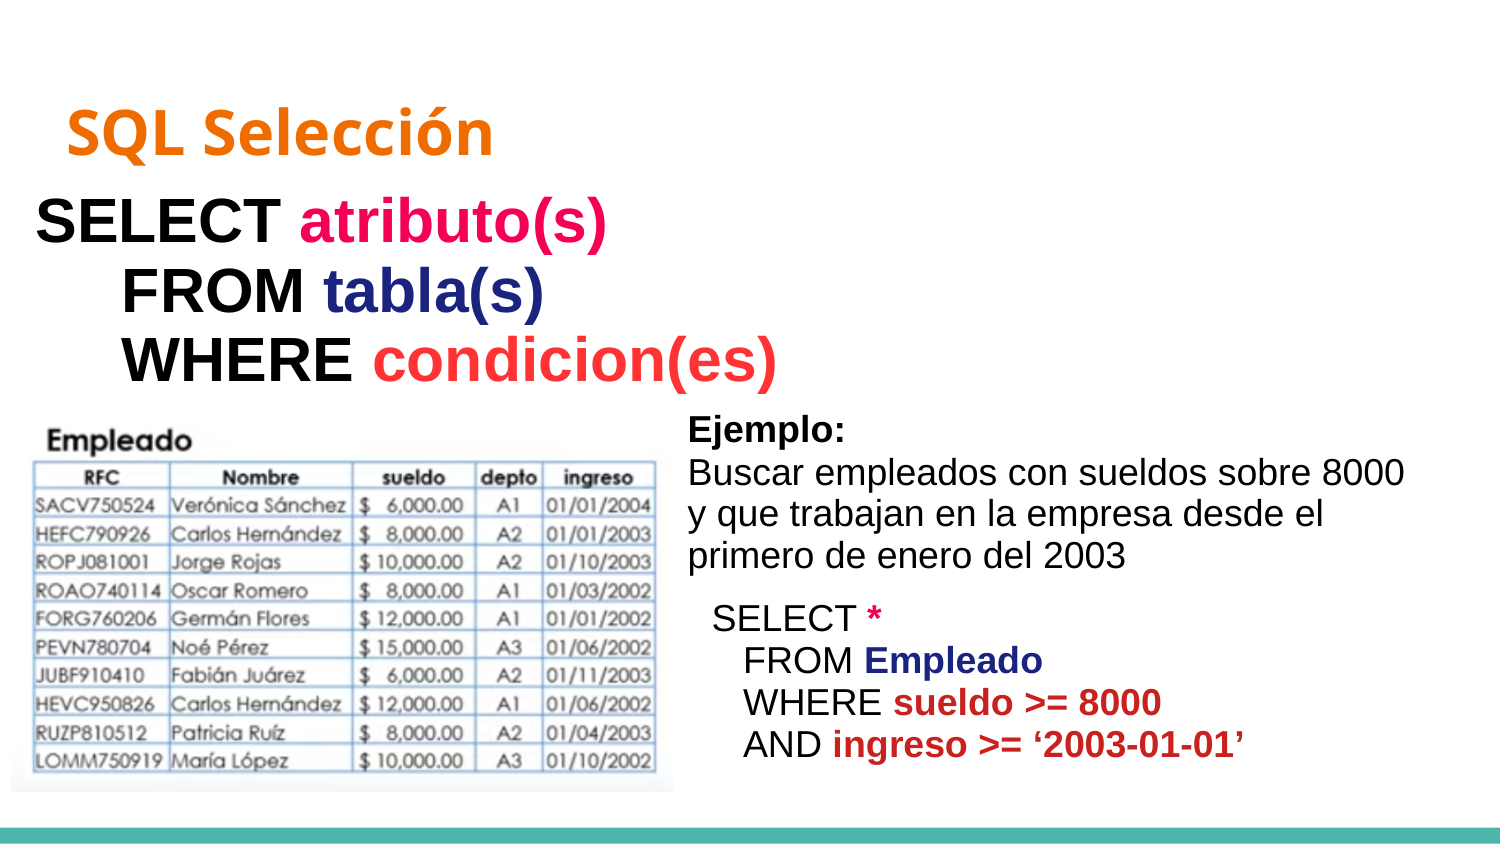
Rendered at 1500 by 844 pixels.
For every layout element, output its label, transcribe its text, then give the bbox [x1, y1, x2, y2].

text_box SELECT * FROM Empleado WHERE sueldo >= 8000 AND ingreso >= ‘2003-01-01’ [696, 590, 1477, 774]
text_box SELECT atributo(s) FROM tabla(s) WHERE condicion(es) [35, 185, 1500, 535]
text_box Ejemplo: Buscar empleados con sueldos sobre 8000 y que trabajan en la empresa desde el primero de enero del 2003 [672, 401, 1441, 585]
picture [11, 422, 673, 792]
title SQL Selección [51, 72, 1449, 185]
